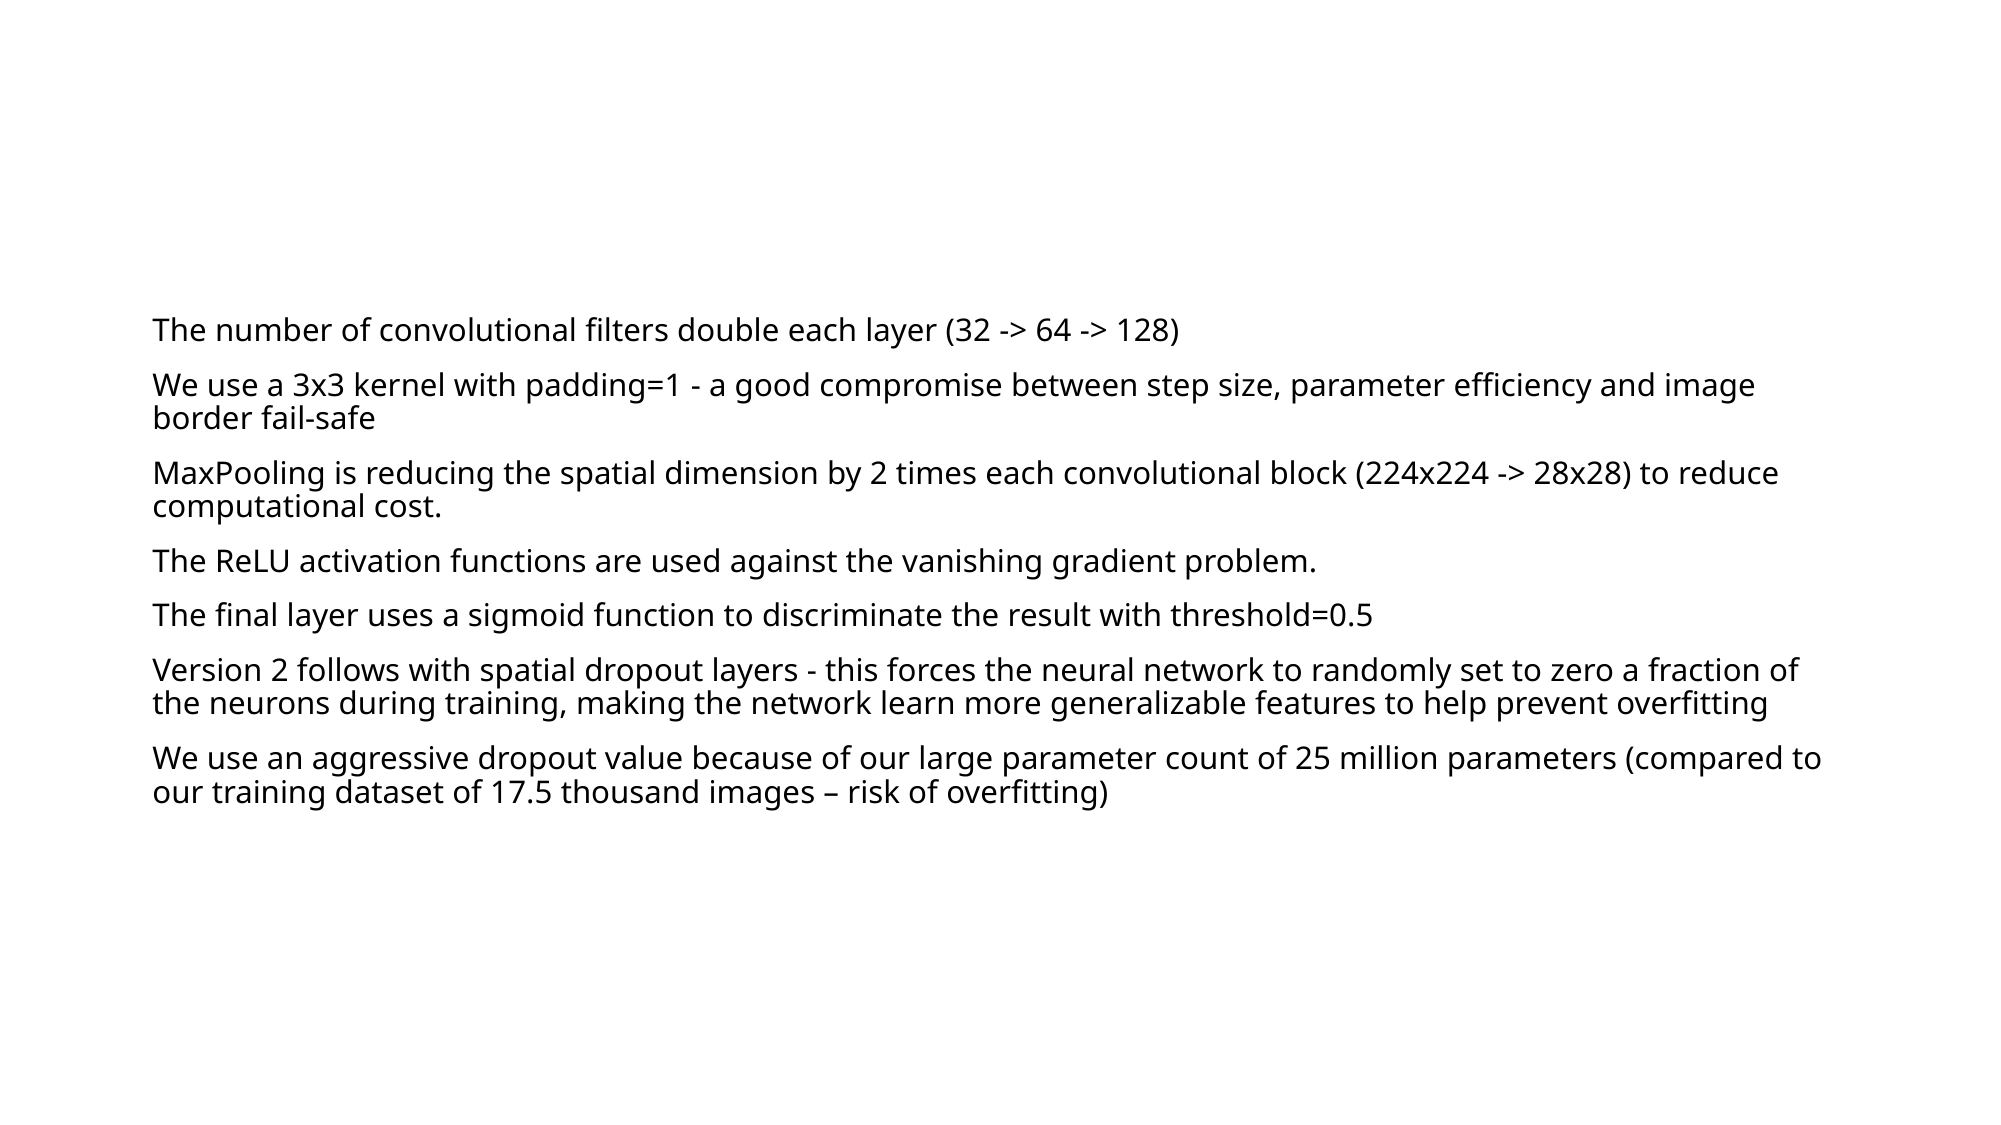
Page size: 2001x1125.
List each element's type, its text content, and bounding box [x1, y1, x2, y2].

list The number of convolutional filters double each layer (32 -> 64 -> 128) We use a 3x3 kernel with padding=1 - a good compromise between step size, parameter efficiency and image border fail-safe MaxPooling is reducing the spatial dimension by 2 times each convolutional block (224x224 -> 28x28) to reduce computational cost. The ReLU activation functions are used against the vanishing gradient problem. The final layer uses a sigmoid function to discriminate the result with threshold=0.5 Version 2 follows with spatial dropout layers - this forces the neural network to randomly set to zero a fraction of the neurons during training, making the network learn more generalizable features to help prevent overfitting We use an aggressive dropout value because of our large parameter count of 25 million parameters (compared to our training dataset of 17.5 thousand images – risk of overfitting) [137, 205, 1863, 920]
